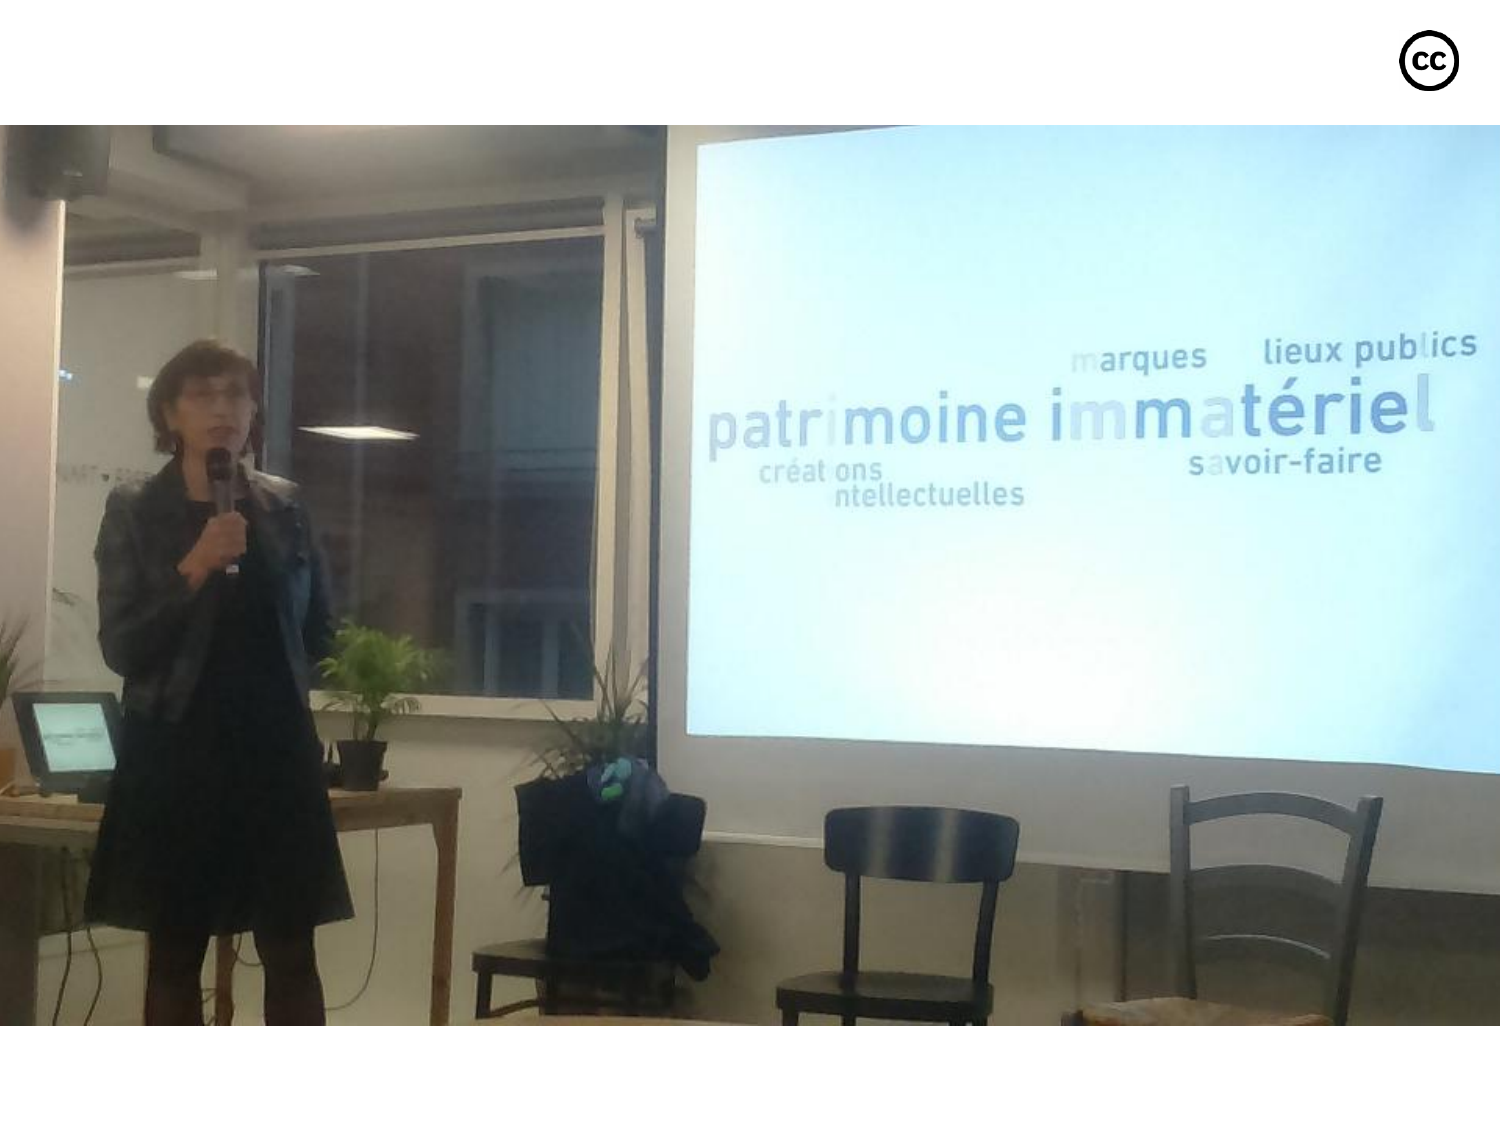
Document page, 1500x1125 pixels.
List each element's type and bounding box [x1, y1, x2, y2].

picture [1399, 30, 1459, 91]
picture [0, 125, 1500, 1026]
